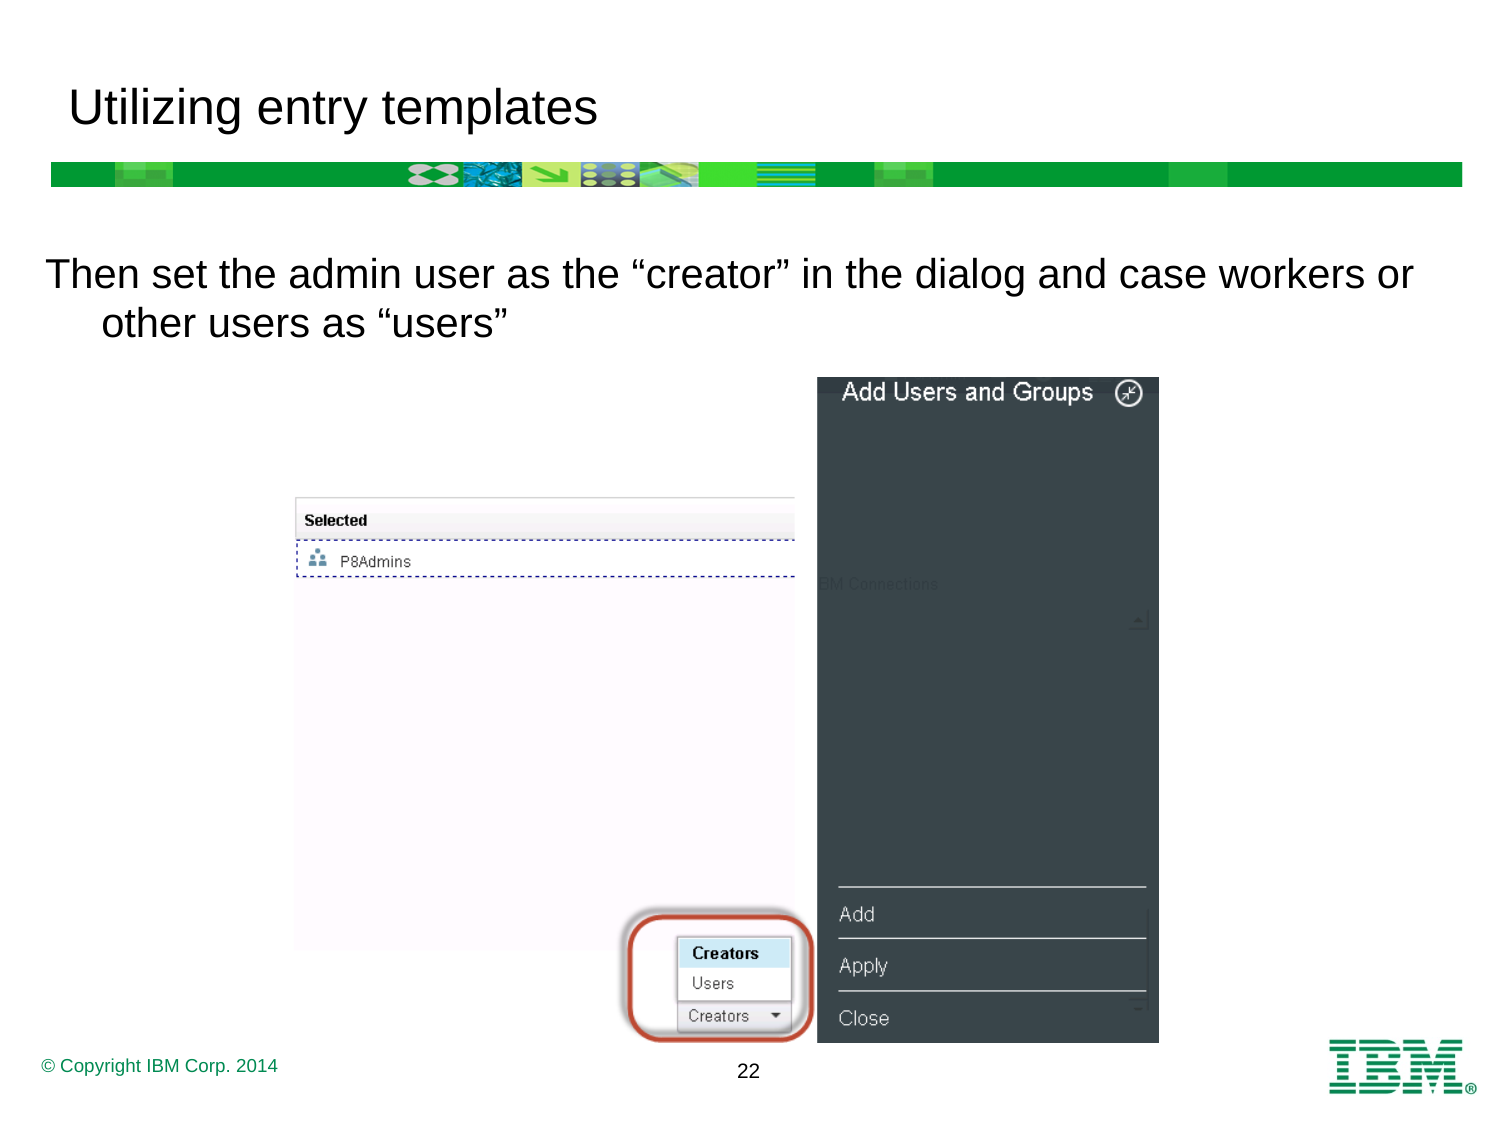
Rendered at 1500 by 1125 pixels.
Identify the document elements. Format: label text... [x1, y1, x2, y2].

picture [279, 377, 1159, 1043]
picture [1327, 1037, 1479, 1096]
title Utilizing entry templates [53, 69, 1239, 144]
picture [50, 161, 1463, 189]
list Then set the admin user as the “creator” in the dialog and case workers or other users as “users” [30, 241, 1468, 1036]
